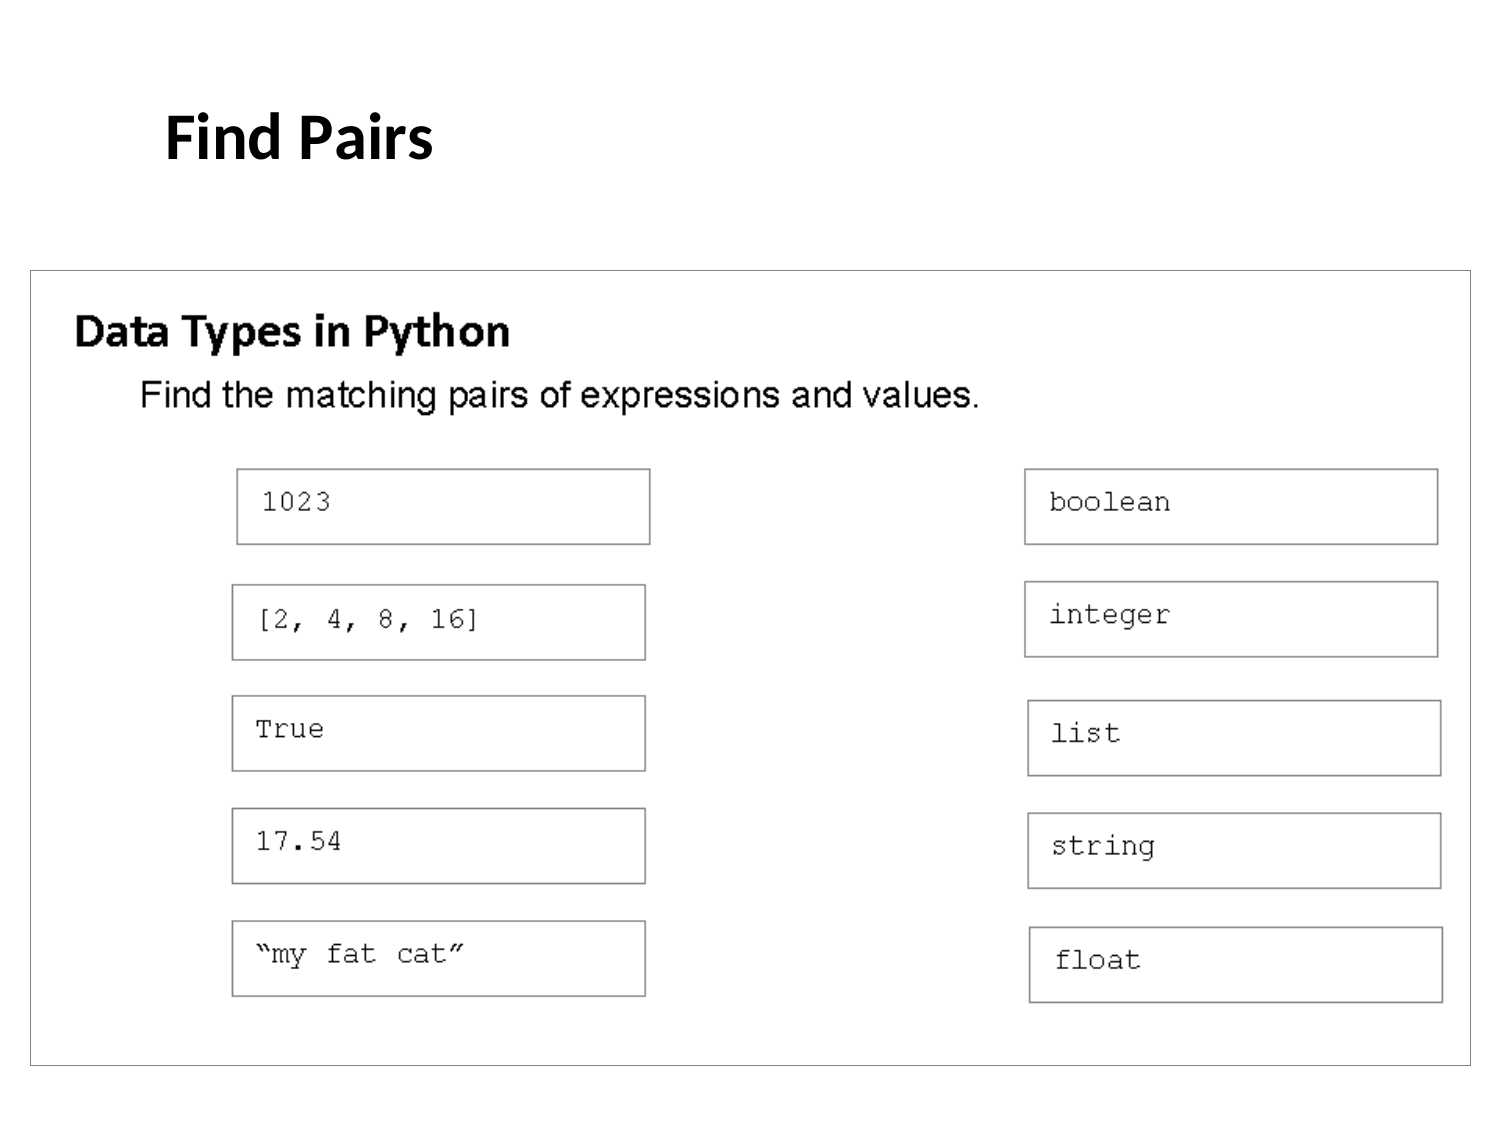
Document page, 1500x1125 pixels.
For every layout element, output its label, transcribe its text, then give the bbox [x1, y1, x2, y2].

text_box Find Pairs [149, 84, 1427, 181]
picture [60, 292, 1445, 1006]
